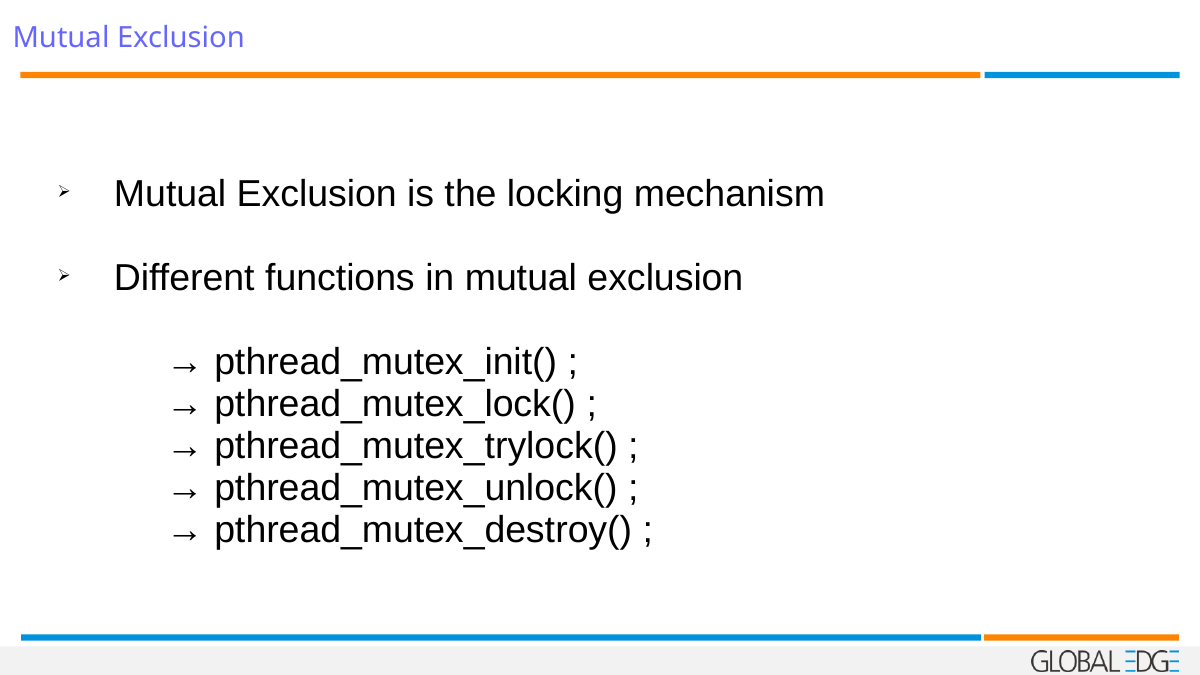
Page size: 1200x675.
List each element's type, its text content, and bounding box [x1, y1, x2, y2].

title Mutual Exclusion [12, 9, 1088, 63]
text_box Mutual Exclusion is the locking mechanism Different functions in mutual exclusion → pthread_mutex_init() ; → pthread_mutex_lock() ; → pthread_mutex_trylock() ; → pthread_mutex_unlock() ; → pthread_mutex_destroy() ; [42, 164, 1093, 600]
picture [1031, 650, 1179, 672]
